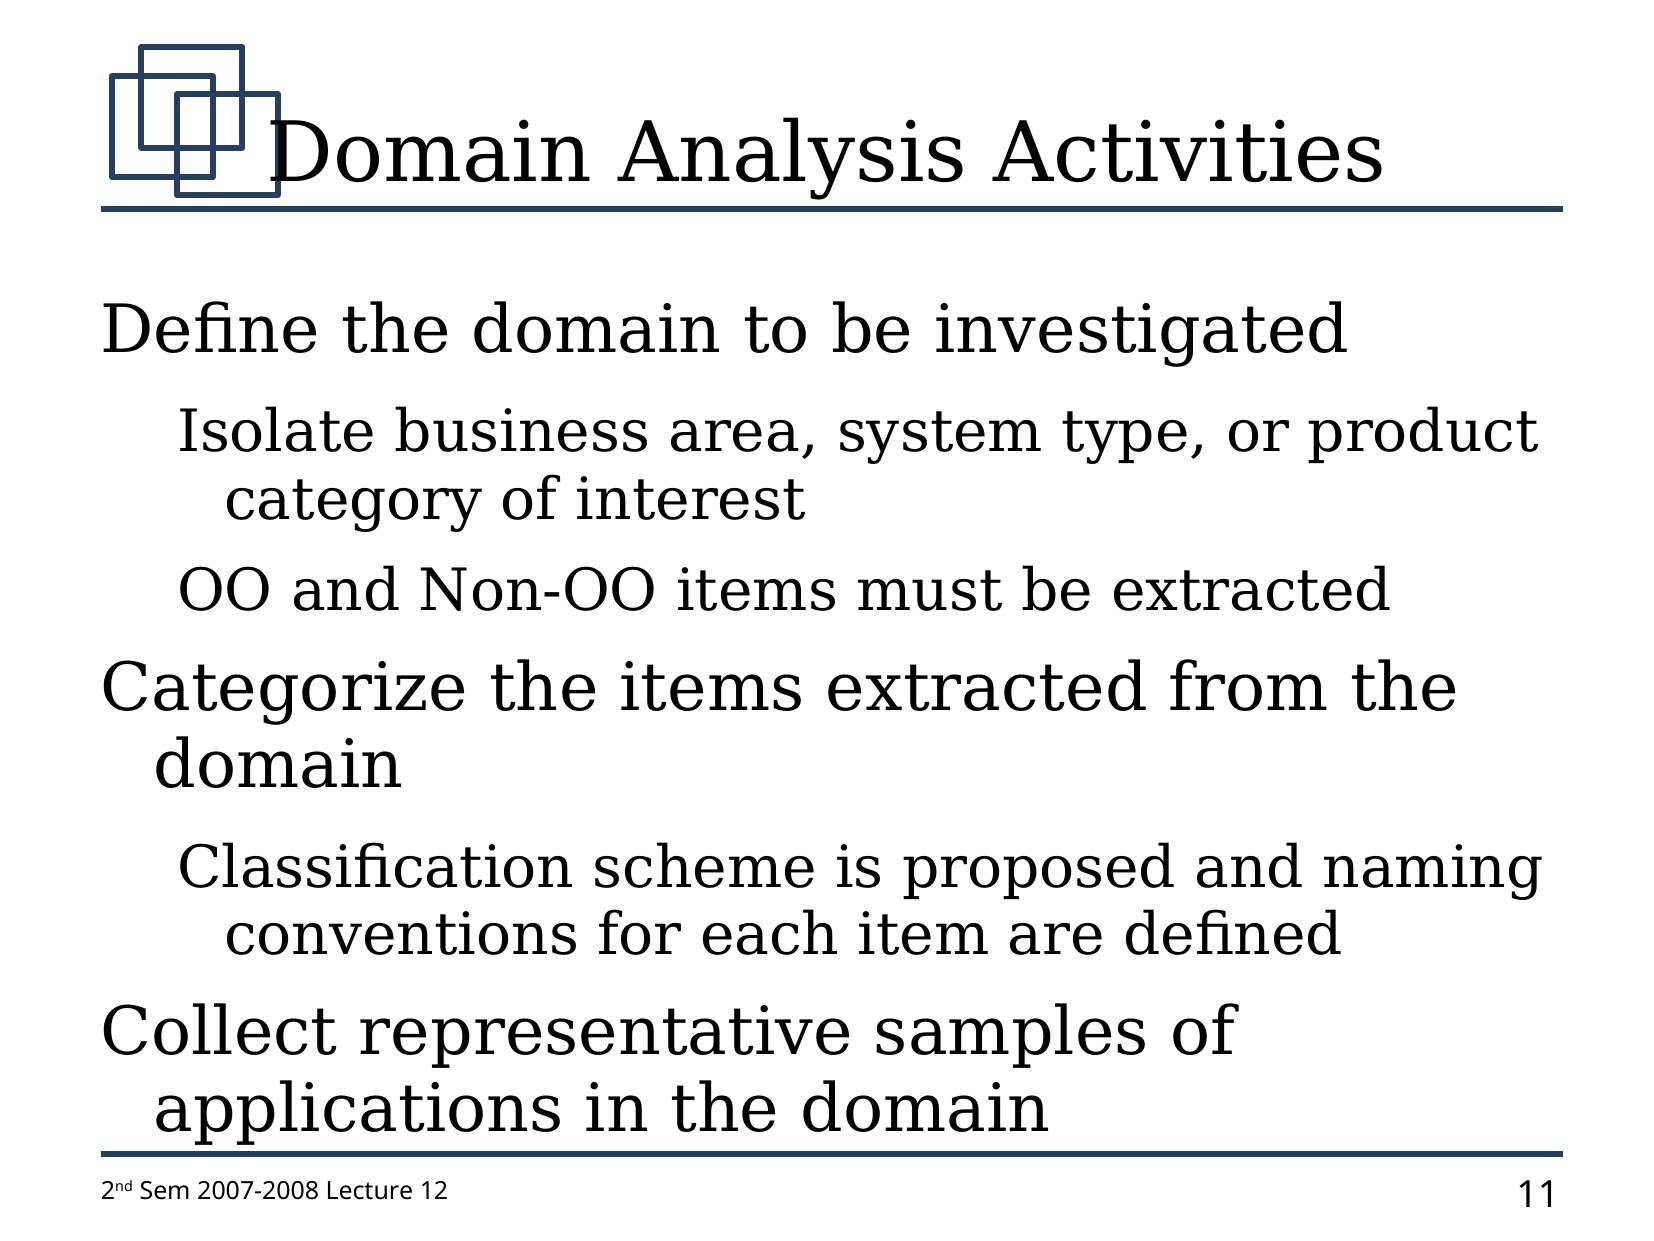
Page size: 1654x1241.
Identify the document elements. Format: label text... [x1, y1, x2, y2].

list Define the domain to be investigated Isolate business area, system type, or product category of interest OO and Non-OO items must be extracted Categorize the items extracted from the domain Classification scheme is proposed and naming conventions for each item are defined Collect representative samples of applications in the domain [82, 290, 1571, 1148]
title Domain Analysis Activities [82, 49, 1571, 257]
